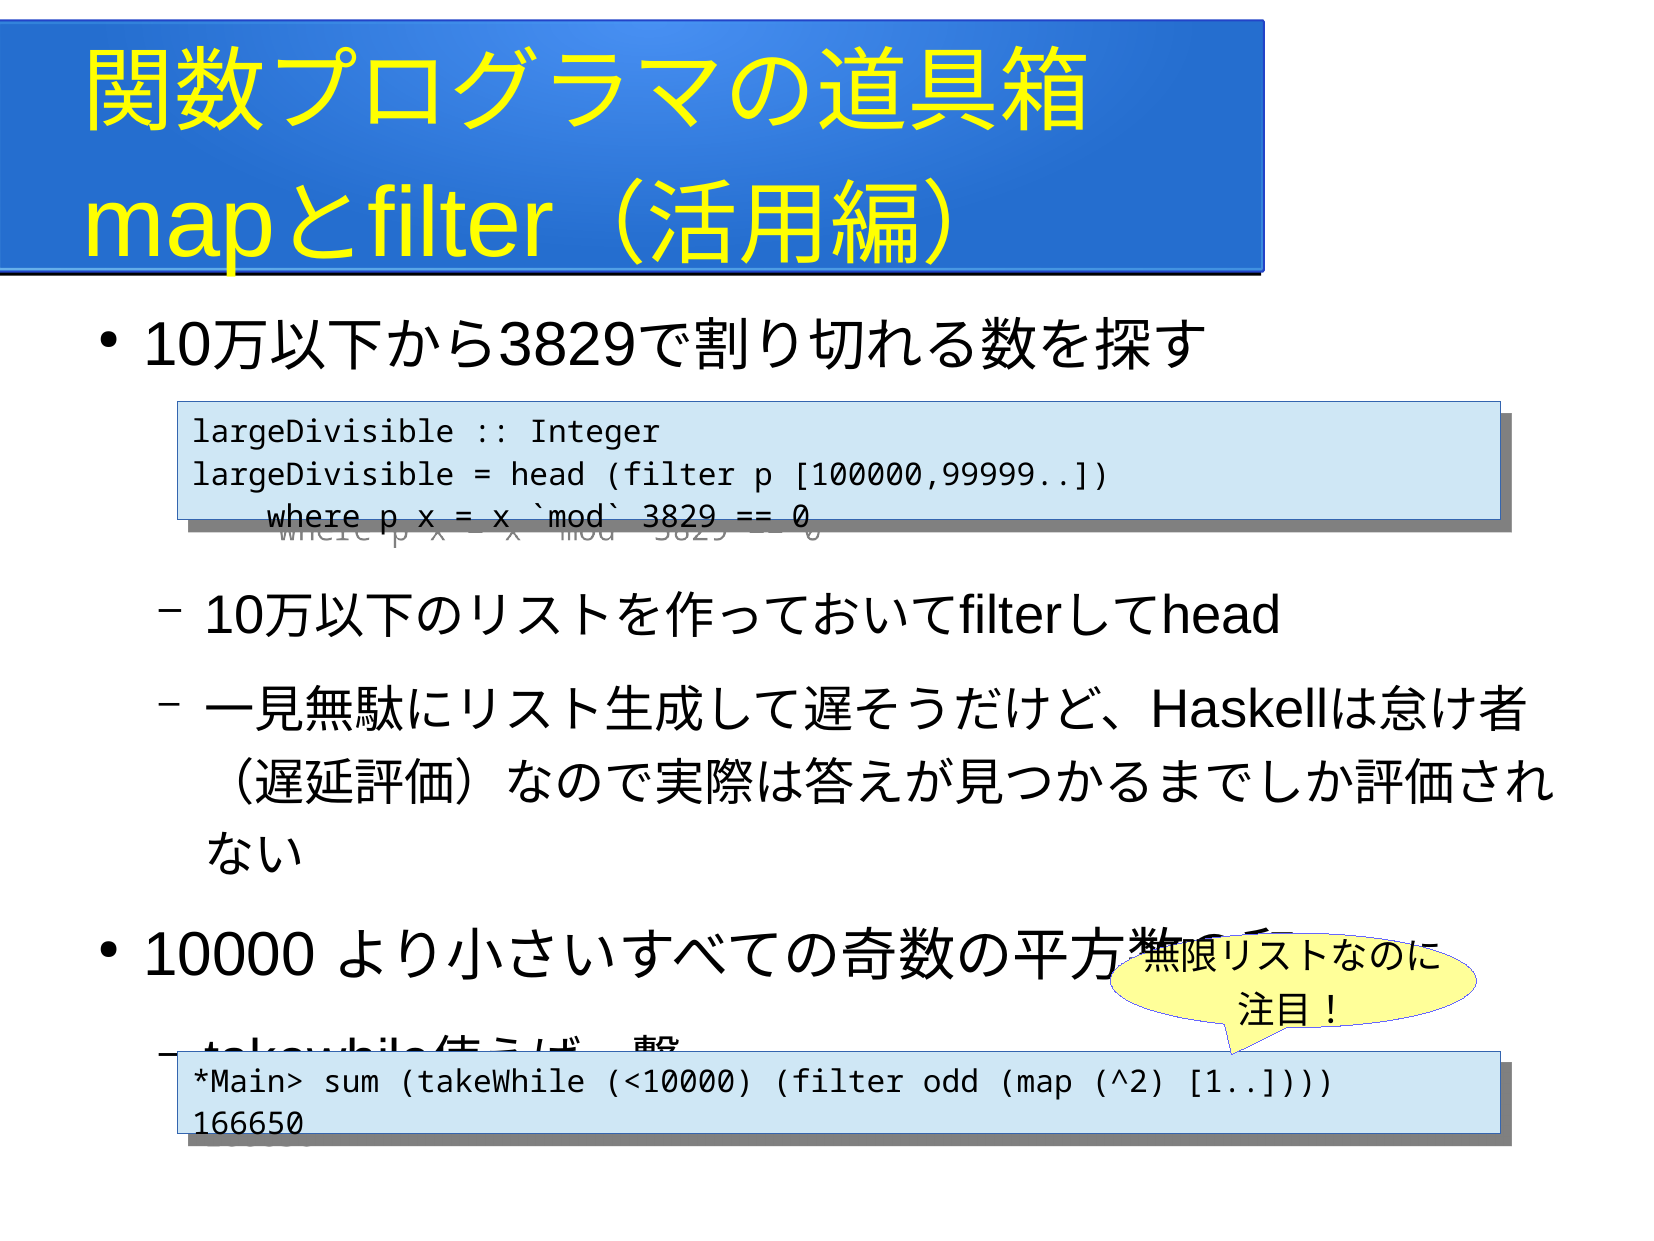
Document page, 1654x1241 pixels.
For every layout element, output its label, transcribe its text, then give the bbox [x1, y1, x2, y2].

list 10万以下から3829で割り切れる数を探す 10万以下のリストを作っておいてfilterしてhead 一見無駄にリスト生成して遅そうだけど、Haskellは怠け者（遅延評価）なので実際は答えが見つかるまでしか評価されない 10000 より小さいすべての奇数の平方数の和 takewhile使えば一撃 [82, 299, 1571, 1099]
text_box largeDivisible :: Integer largeDivisible = head (filter p [100000,99999..]) where p x = x `mod` 3829 == 0 [177, 401, 1501, 520]
text_box *Main> sum (takeWhile (<10000) (filter odd (map (^2) [1..]))) 166650 [177, 1051, 1501, 1134]
title 関数プログラマの道具箱 mapとfilter（活用編） [82, 47, 1235, 252]
text_box 無限リストなのに 注目！ [1110, 933, 1477, 1055]
